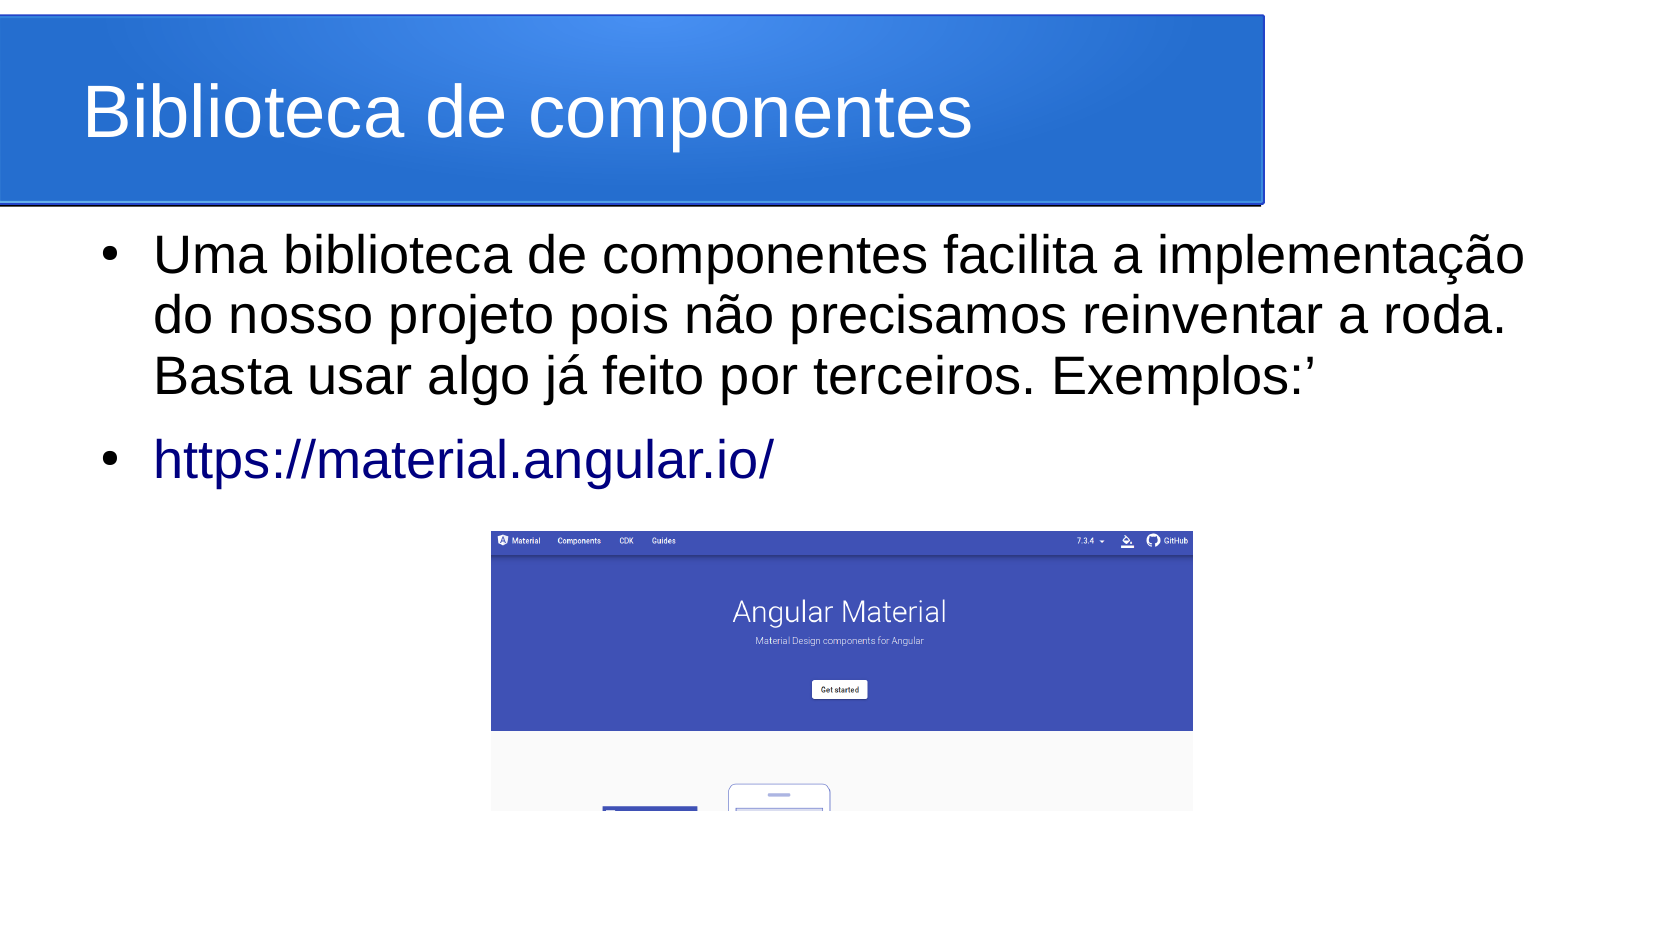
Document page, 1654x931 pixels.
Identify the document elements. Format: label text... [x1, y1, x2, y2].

title Biblioteca de componentes [82, 35, 1235, 189]
picture [491, 531, 1193, 811]
list Uma biblioteca de componentes facilita a implementação do nosso projeto pois não precisamos reinventar a roda. Basta usar algo já feito por terceiros. Exemplos:’ https://material.angular.io/ [82, 224, 1571, 764]
